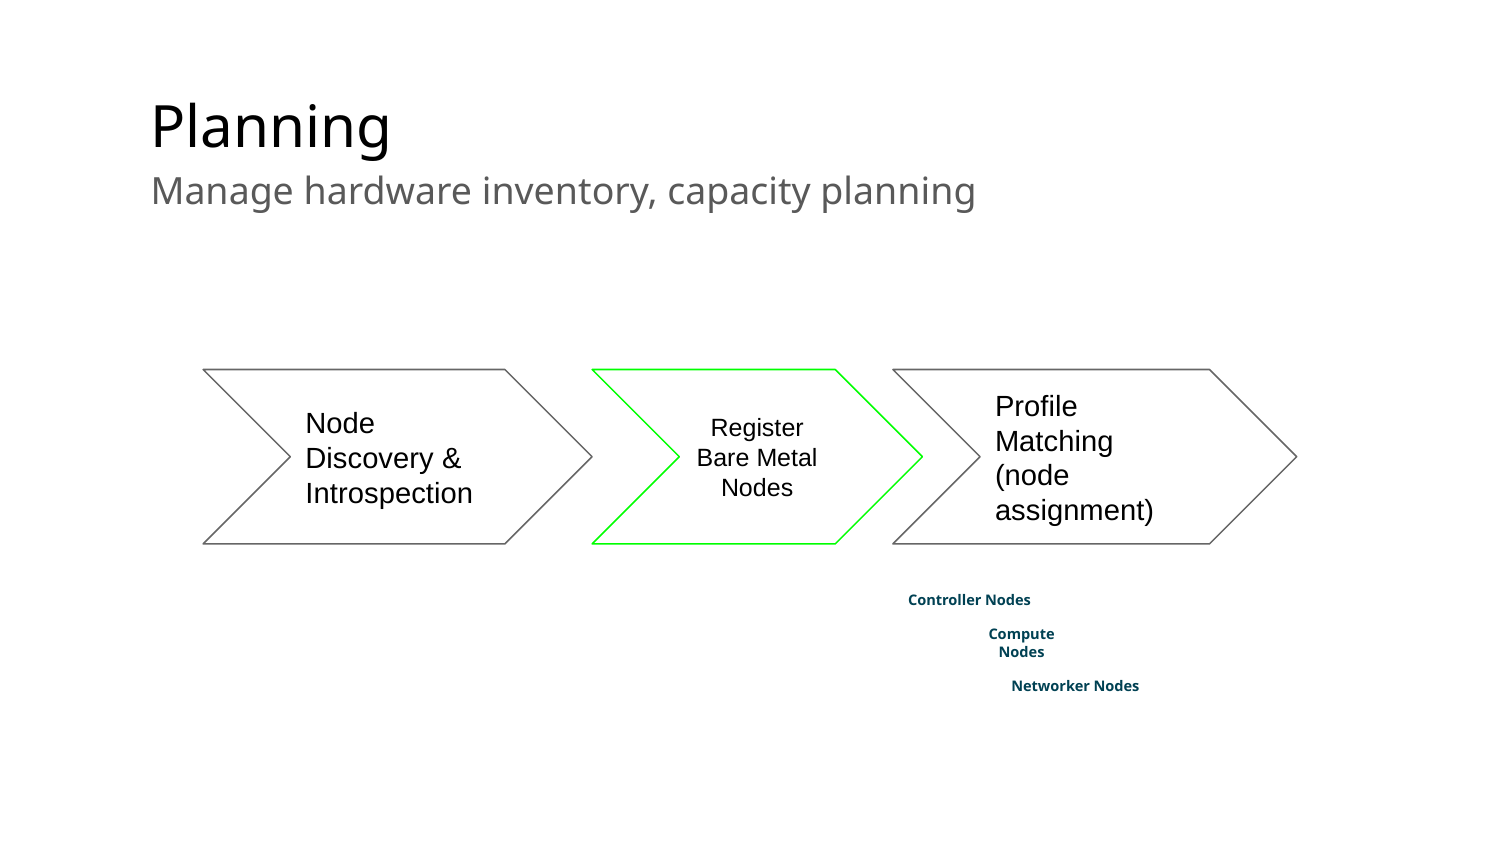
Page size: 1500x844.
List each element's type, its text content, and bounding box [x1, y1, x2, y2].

text_box Compute Nodes [949, 617, 1094, 668]
title Planning [135, 0, 1365, 152]
subtitle Manage hardware inventory, capacity planning [135, 152, 1365, 261]
text_box Profile Matching (node assignment) [892, 369, 1297, 544]
text_box Networker Nodes [990, 661, 1161, 711]
text_box Node Discovery & Introspection [203, 369, 593, 544]
text_box Controller Nodes [892, 574, 1046, 625]
text_box Register Bare Metal Nodes [592, 369, 923, 544]
